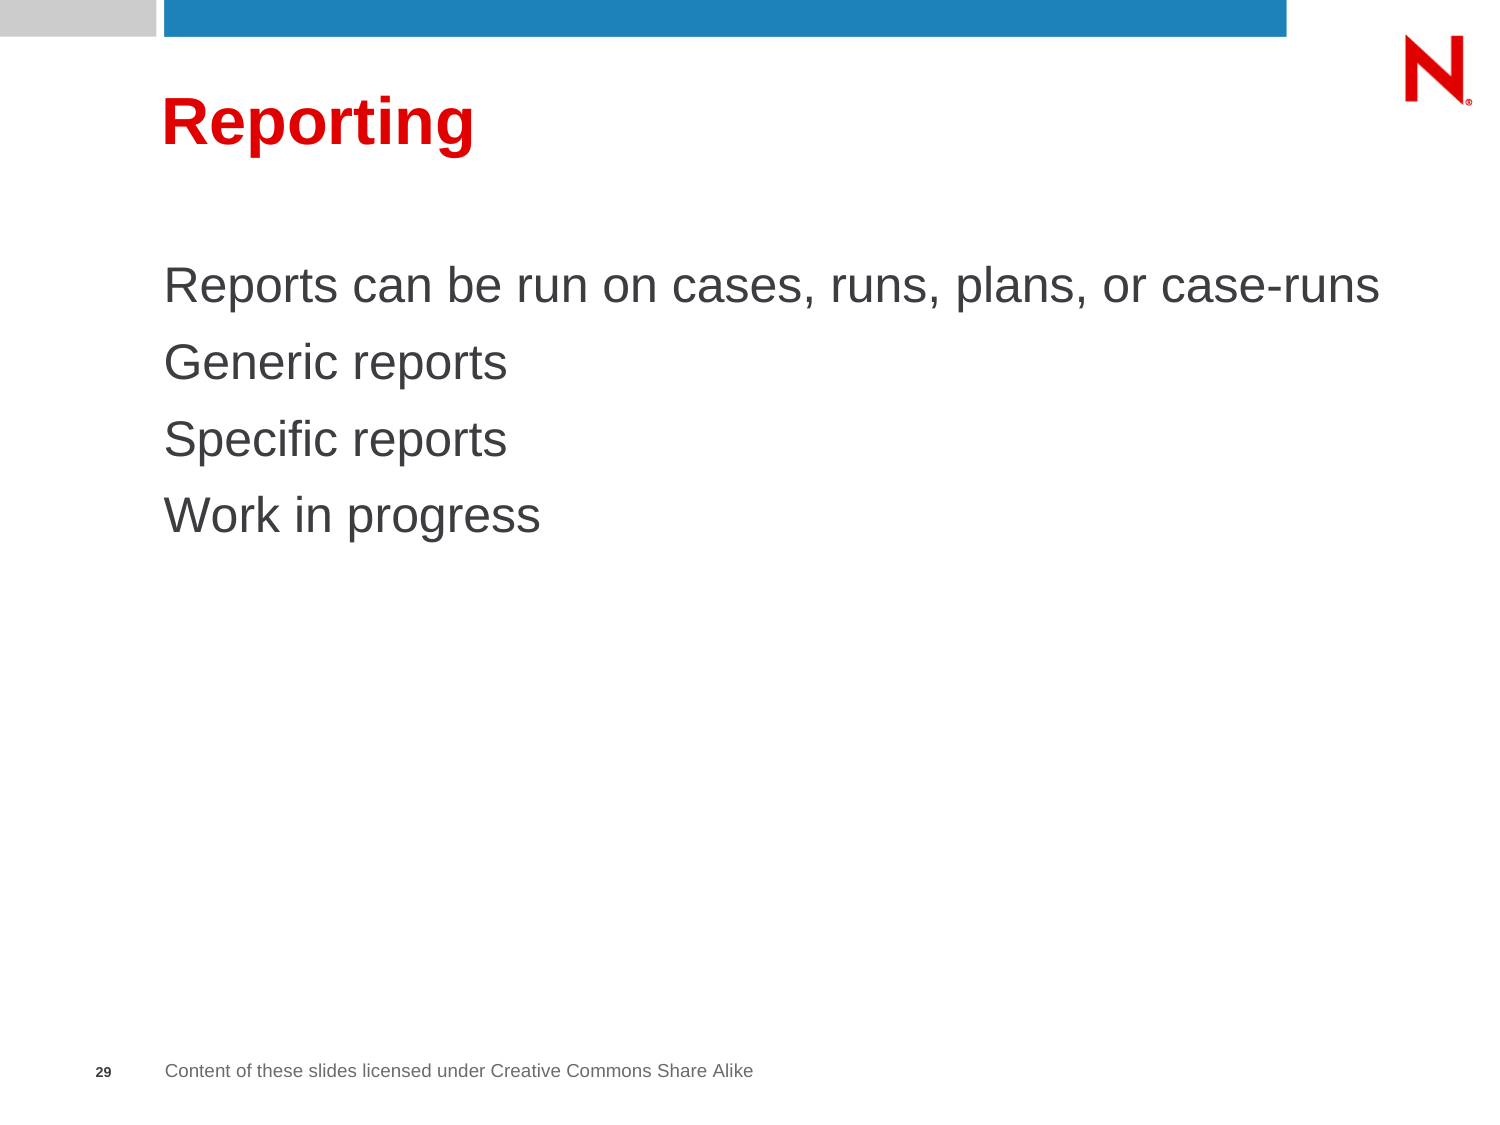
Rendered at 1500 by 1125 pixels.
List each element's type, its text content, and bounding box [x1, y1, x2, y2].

title Reporting [161, 41, 1383, 205]
picture [1403, 32, 1473, 107]
list Reports can be run on cases, runs, plans, or case-runs Generic reports Specific reports Work in progress [163, 254, 1404, 986]
